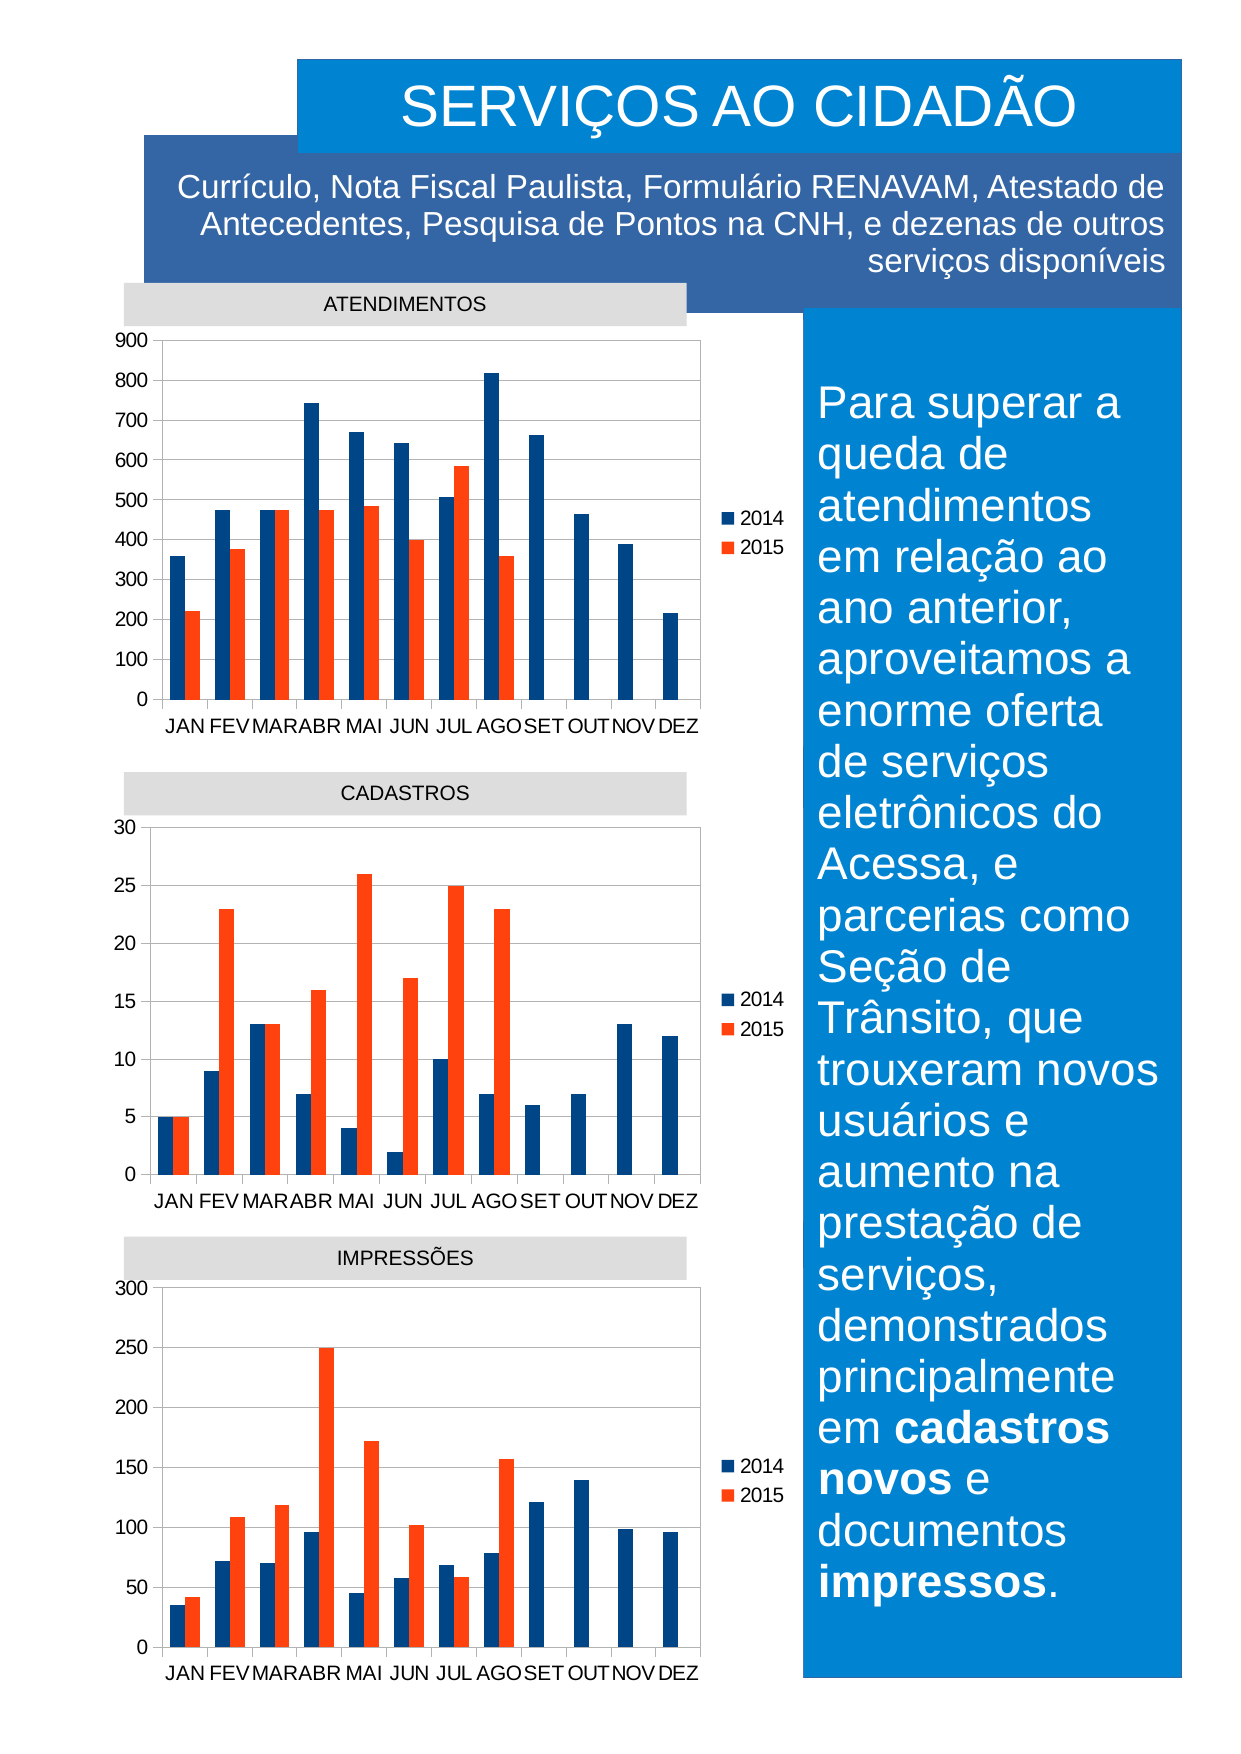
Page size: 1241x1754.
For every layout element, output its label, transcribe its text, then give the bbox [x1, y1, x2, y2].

text_box CADASTROS [123, 772, 687, 816]
chart [99, 807, 804, 1222]
text_box SERVIÇOS AO CIDADÃO [297, 59, 1182, 154]
chart [100, 1267, 804, 1695]
text_box Para superar a queda de atendimentos em relação ao ano anterior, aproveitamos a enorme oferta de serviços eletrônicos do Acessa, e parcerias como Seção de Trânsito, que trouxeram novos usuários e aumento na prestação de serviços, demonstrados principalmente em cadastros novos e documentos impressos. [803, 307, 1182, 1678]
chart [100, 319, 804, 747]
text_box ATENDIMENTOS [123, 282, 687, 327]
text_box IMPRESSÕES [123, 1236, 687, 1280]
text_box Currículo, Nota Fiscal Paulista, Formulário RENAVAM, Atestado de Antecedentes, Pesquisa de Pontos na CNH, e dezenas de outros serviços disponíveis [144, 135, 1182, 313]
